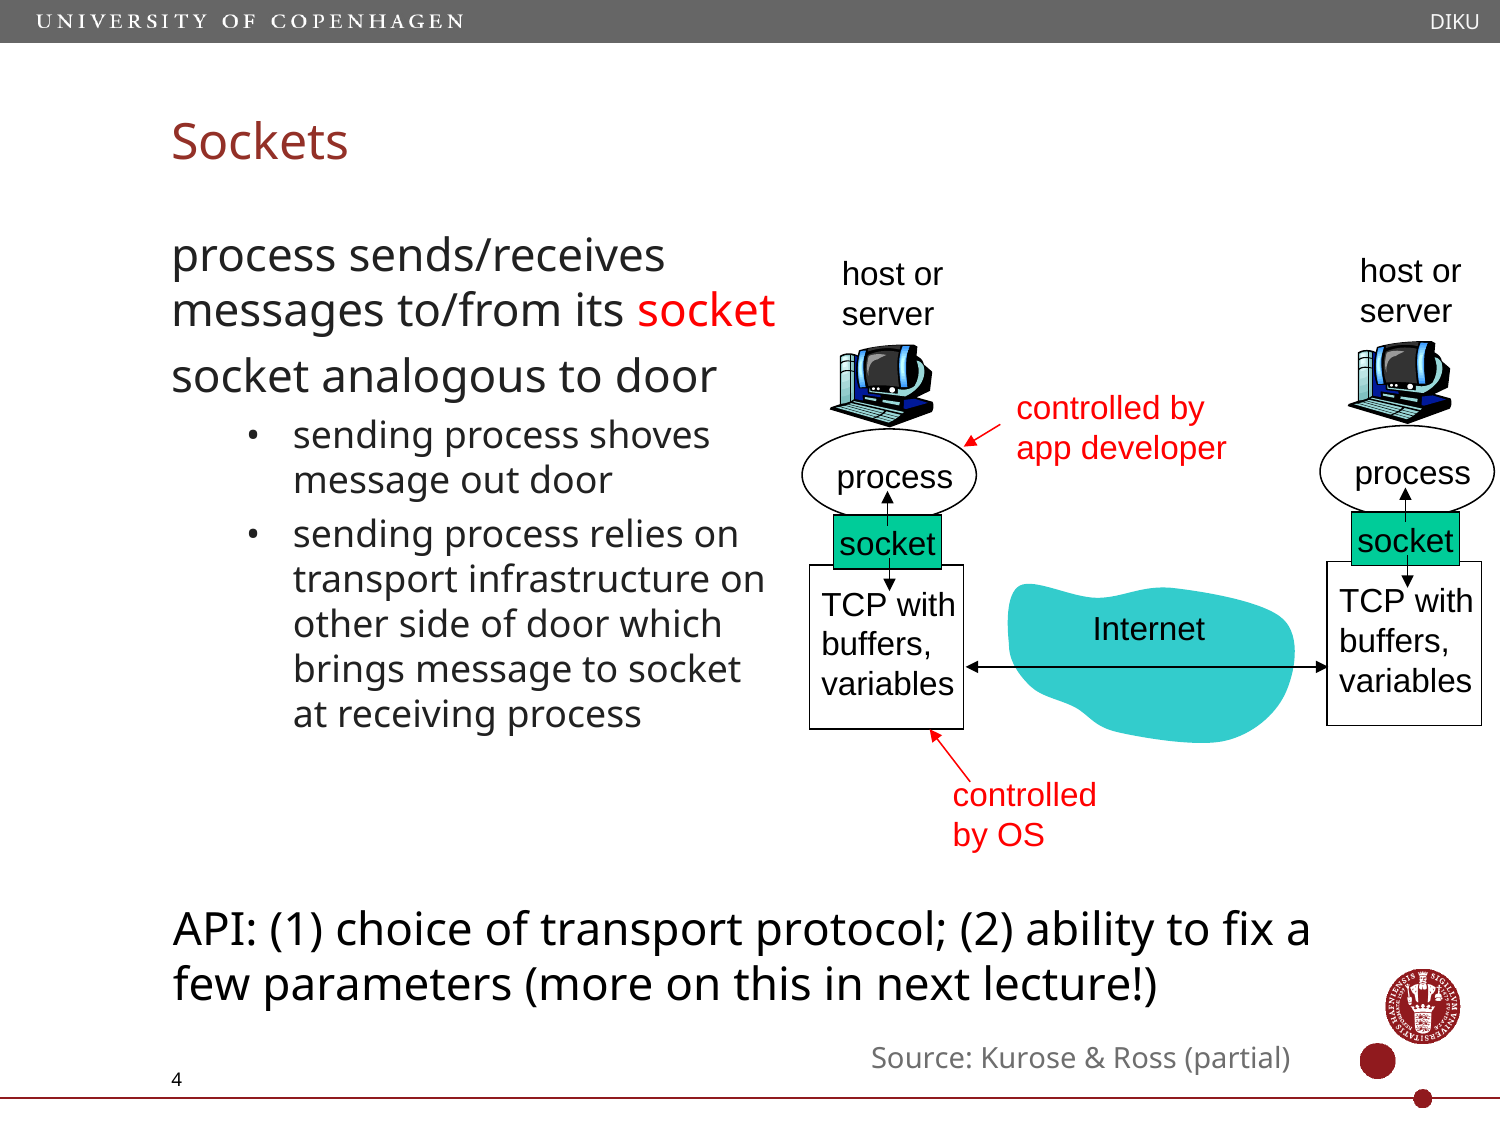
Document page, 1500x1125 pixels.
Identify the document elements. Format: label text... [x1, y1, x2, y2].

title Sockets [171, 75, 1329, 171]
text_box host or server [1345, 241, 1477, 337]
text_box process [821, 447, 969, 503]
text_box socket [1351, 511, 1460, 566]
text_box TCP with buffers, variables [1324, 571, 1490, 707]
text_box controlled by app developer [1001, 378, 1243, 474]
text_box Source: Kurose & Ross (partial) [856, 1031, 1424, 1083]
picture [1347, 340, 1454, 425]
text_box process [1339, 443, 1487, 500]
text_box API: (1) choice of transport protocol; (2) ability to fix a few parameters (more on this in next lecture!) [158, 891, 1412, 1024]
text_box controlled by OS [937, 765, 1113, 901]
list process sends/receives messages to/from its socket socket analogous to door sending process shoves message out door sending process relies on transport infrastructure on other side of door which brings message to socket at receiving process [171, 225, 786, 891]
text_box <number> [171, 1067, 522, 1092]
picture [0, 910, 1500, 1122]
text_box host or server [827, 244, 959, 341]
text_box socket [833, 515, 942, 569]
text_box TCP with buffers, variables [806, 574, 972, 711]
picture [829, 343, 936, 428]
text_box DIKU [469, 0, 1495, 43]
text_box [1007, 583, 1295, 666]
text_box Internet [1077, 599, 1221, 655]
text_box [1015, 668, 1294, 743]
